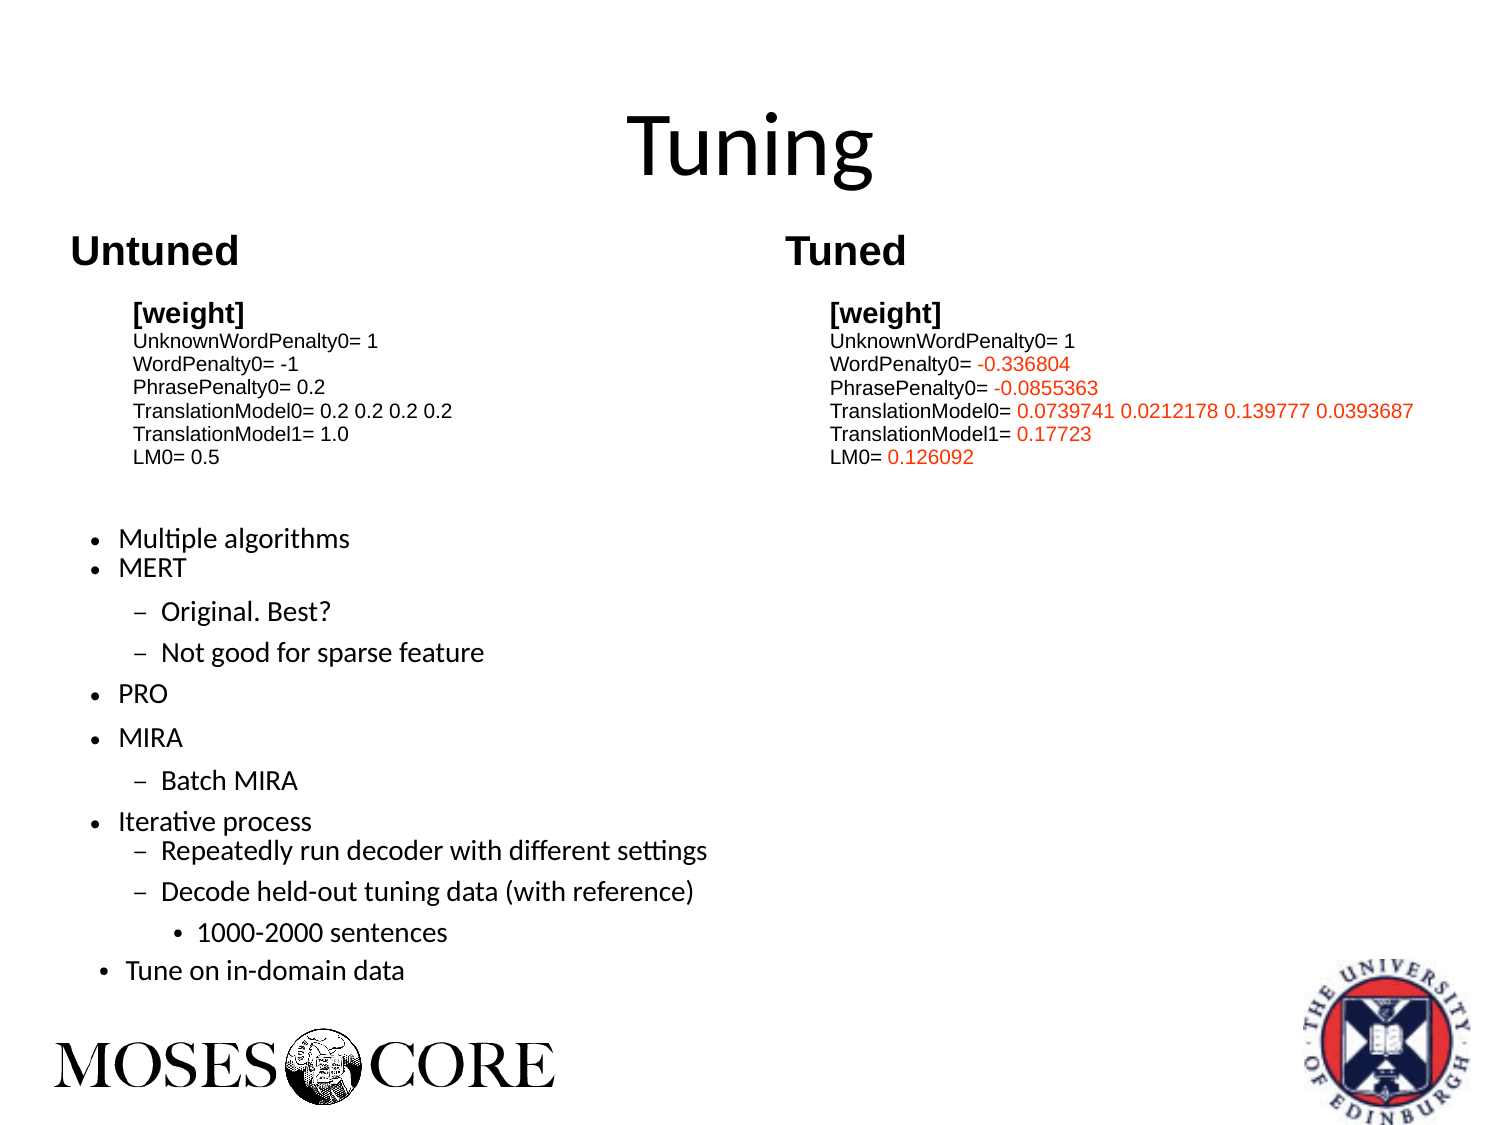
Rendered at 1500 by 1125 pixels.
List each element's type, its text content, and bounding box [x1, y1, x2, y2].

picture [1303, 959, 1475, 1125]
picture [53, 1025, 555, 1108]
title Tuning [75, 45, 1426, 233]
text_box [weight] UnknownWordPenalty0= 1 WordPenalty0= -1 PhrasePenalty0= 0.2 TranslationModel0= 0.2 0.2 0.2 0.2 TranslationModel1= 1.0 LM0= 0.5 [118, 289, 508, 479]
text_box Tuned [770, 220, 1081, 283]
list Multiple algorithms MERT Original. Best? Not good for sparse feature PRO MIRA Batch MIRA Iterative process Repeatedly run decoder with different settings Decode held-out tuning data (with reference) 1000-2000 sentences Tune on in-domain data [75, 519, 1426, 1006]
text_box [weight] UnknownWordPenalty0= 1 WordPenalty0= -0.336804 PhrasePenalty0= -0.0855363 TranslationModel0= 0.0739741 0.0212178 0.139777 0.0393687 TranslationModel1= 0.17723 LM0= 0.126092 [814, 289, 1441, 479]
text_box Untuned [55, 220, 367, 283]
